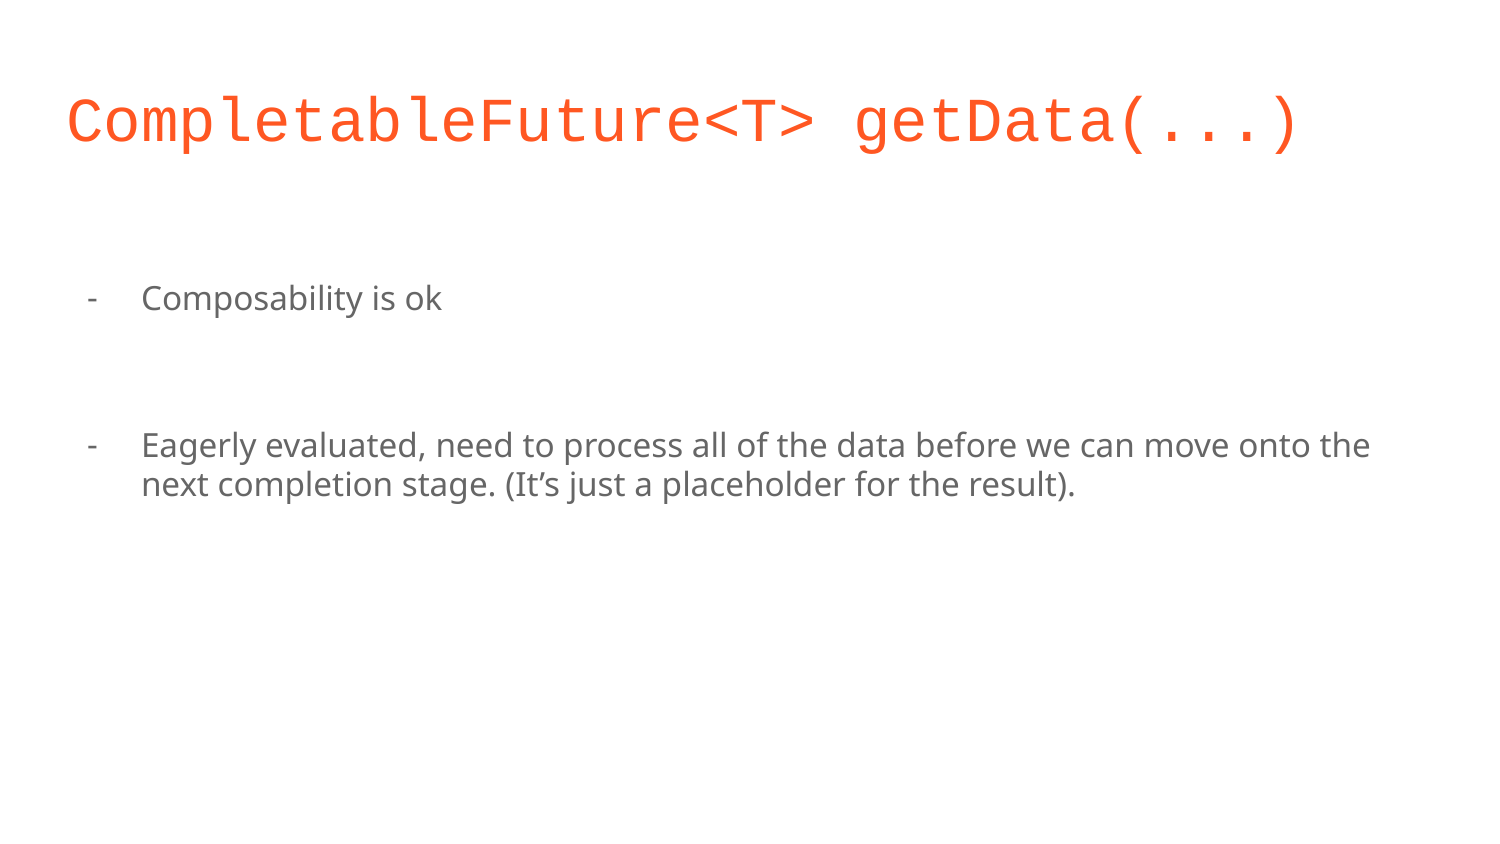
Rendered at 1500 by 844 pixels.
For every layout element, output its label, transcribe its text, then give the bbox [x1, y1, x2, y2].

title CompletableFuture<T> getData(...) [51, 64, 1449, 208]
list Composability is ok Eagerly evaluated, need to process all of the data before we can move onto the next completion stage. (It’s just a placeholder for the result). [51, 208, 1449, 750]
